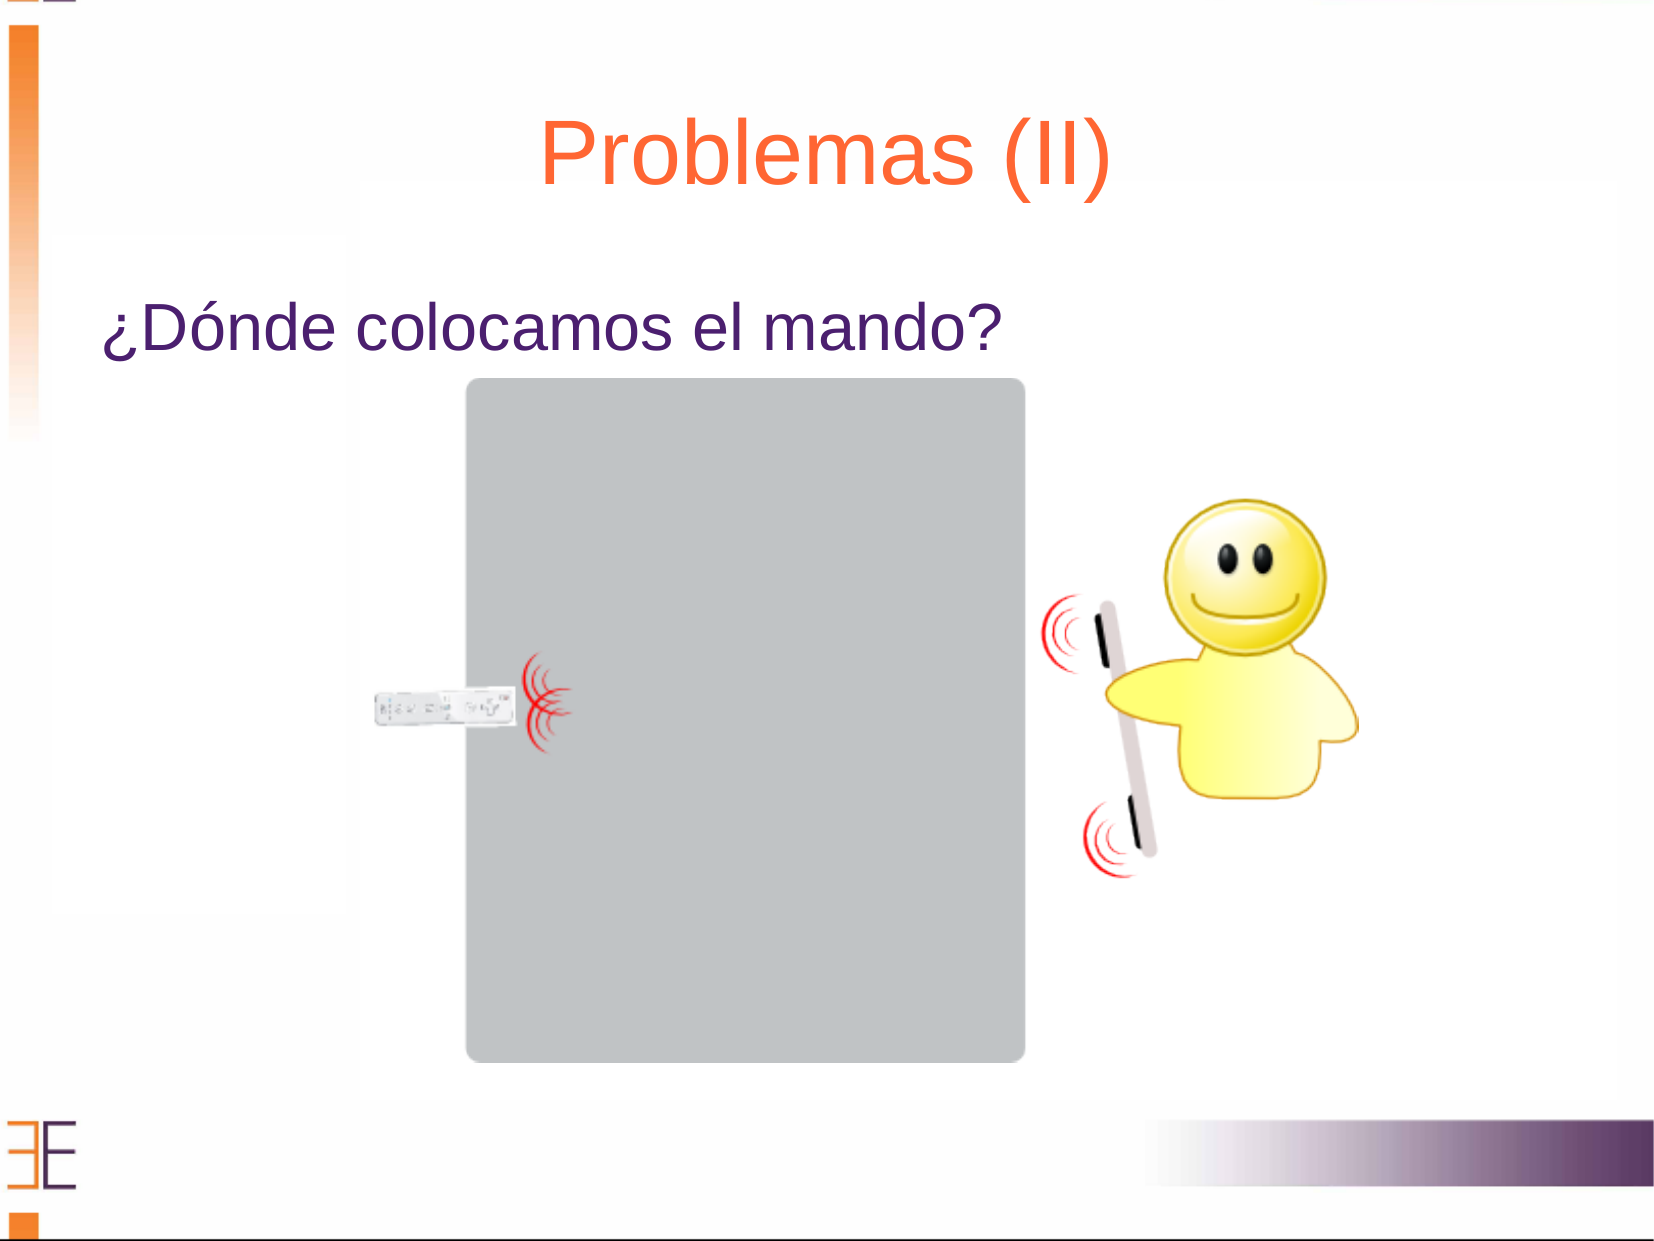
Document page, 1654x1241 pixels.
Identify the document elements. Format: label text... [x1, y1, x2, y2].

list ¿Dónde colocamos el mando? [82, 290, 1571, 1094]
title Problemas (II) [82, 56, 1571, 250]
picture [0, 0, 1654, 1241]
